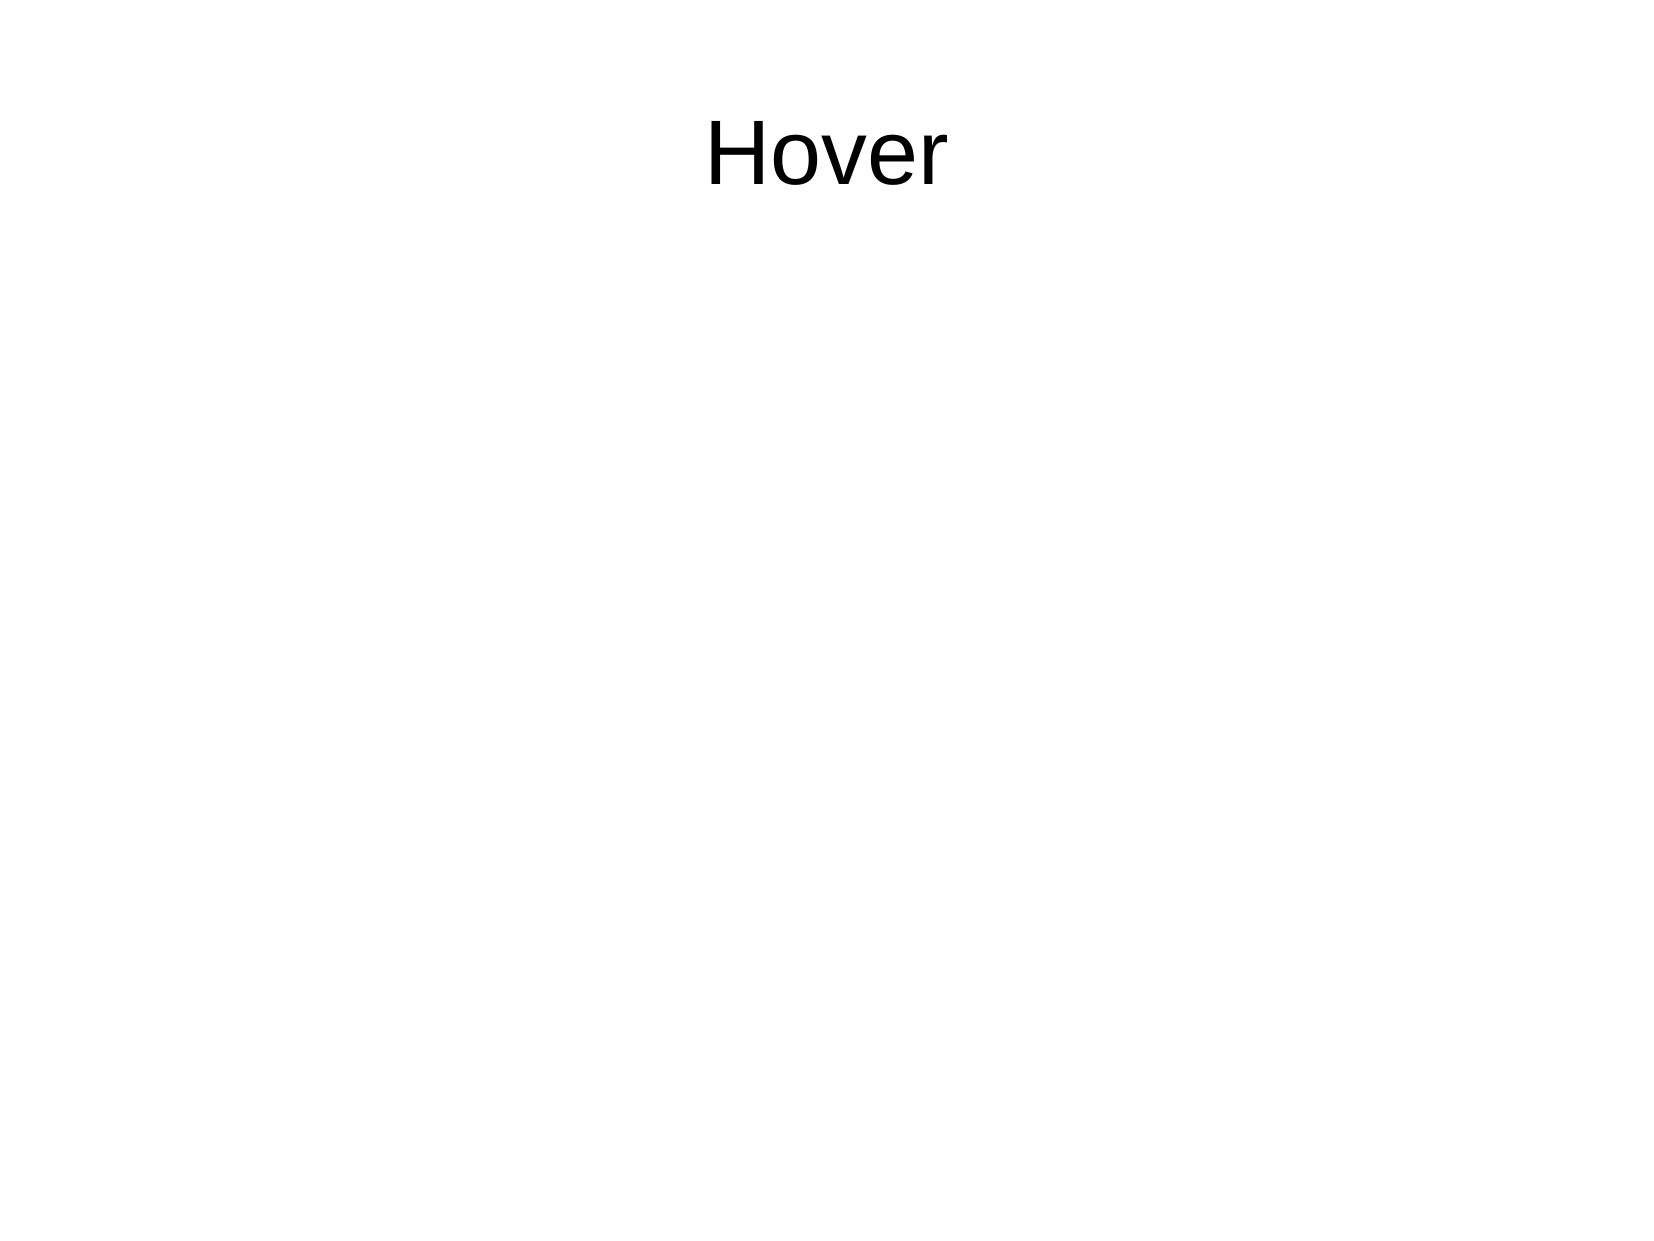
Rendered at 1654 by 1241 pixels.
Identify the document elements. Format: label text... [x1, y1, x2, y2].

title Hover [82, 49, 1571, 257]
